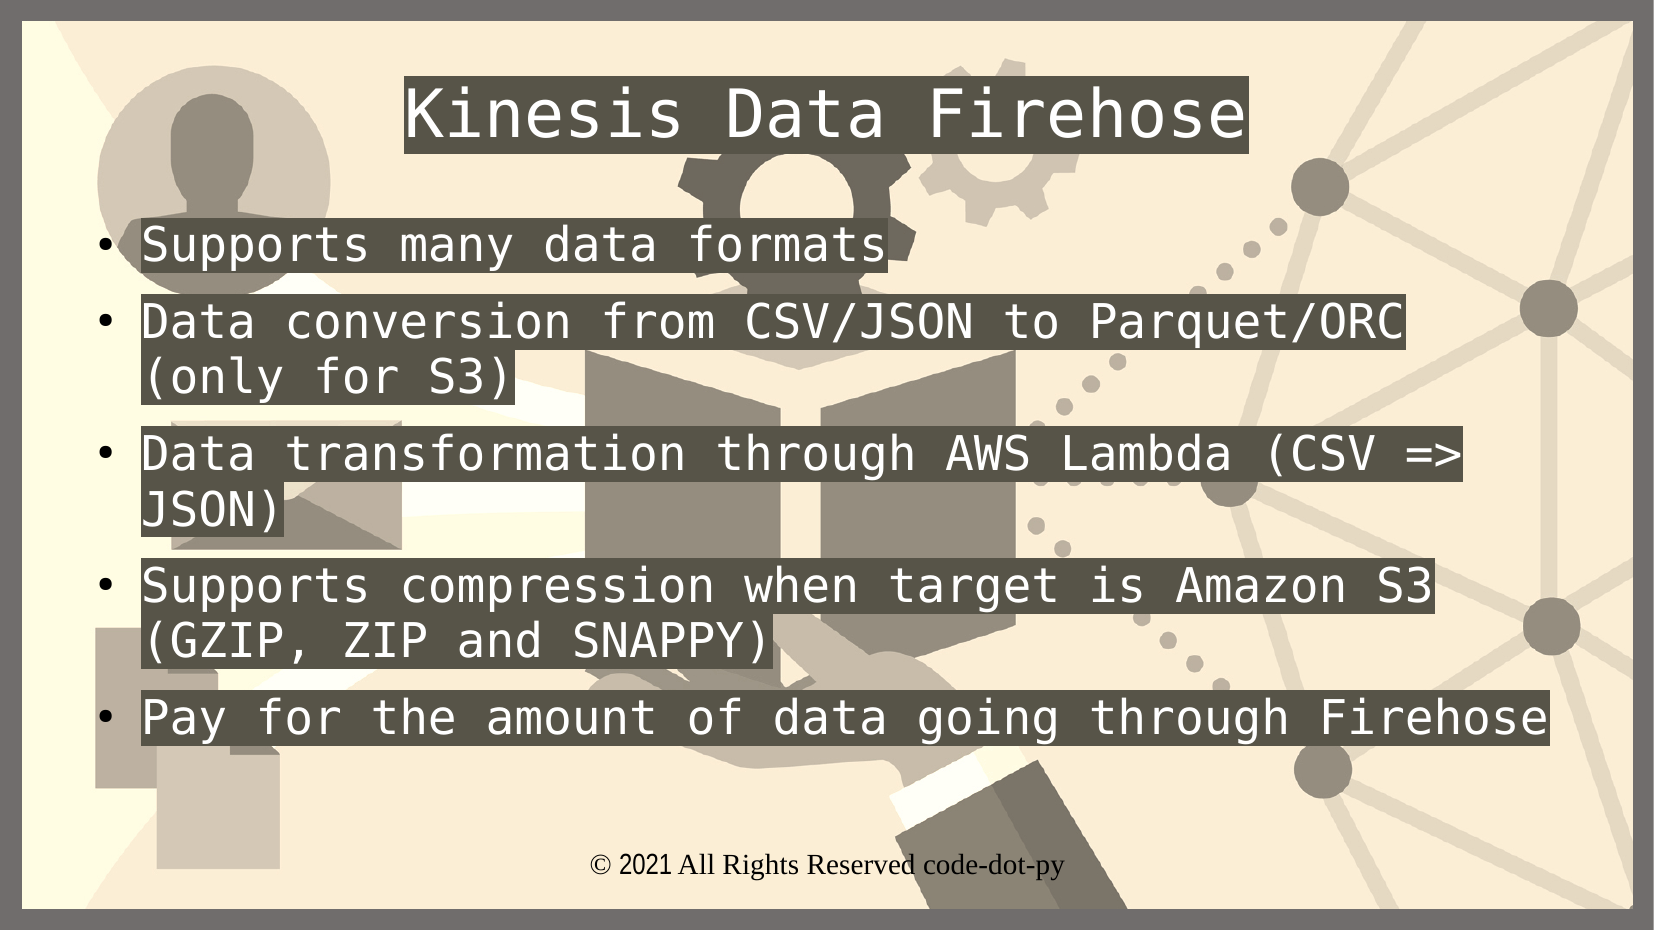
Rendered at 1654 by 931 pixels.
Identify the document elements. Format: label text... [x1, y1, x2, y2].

list Supports many data formats Data conversion from CSV/JSON to Parquet/ORC (only for S3) Data transformation through AWS Lambda (CSV => JSON) Supports compression when target is Amazon S3 (GZIP, ZIP and SNAPPY) Pay for the amount of data going through Firehose [82, 217, 1571, 758]
title Kinesis Data Firehose [82, 37, 1571, 193]
picture [0, 0, 1654, 930]
